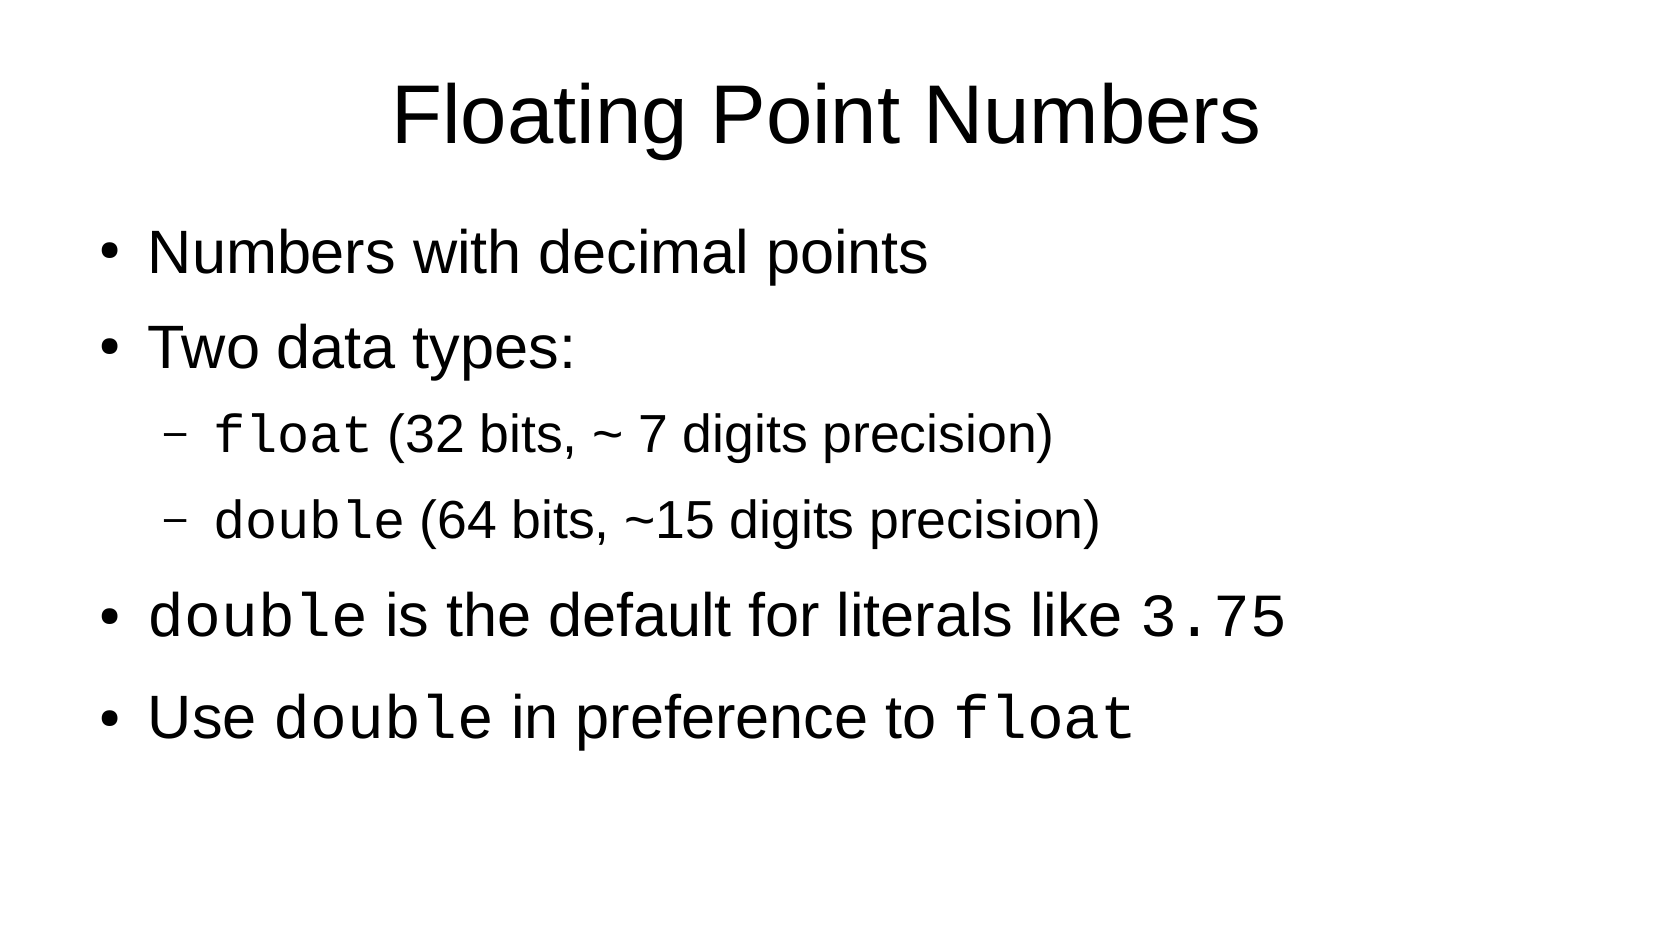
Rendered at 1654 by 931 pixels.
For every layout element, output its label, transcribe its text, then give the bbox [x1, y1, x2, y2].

title Floating Point Numbers [82, 37, 1571, 193]
list Numbers with decimal points Two data types: float (32 bits, ~ 7 digits precision) double (64 bits, ~15 digits precision) double is the default for literals like 3.75 Use double in preference to float [82, 217, 1571, 758]
